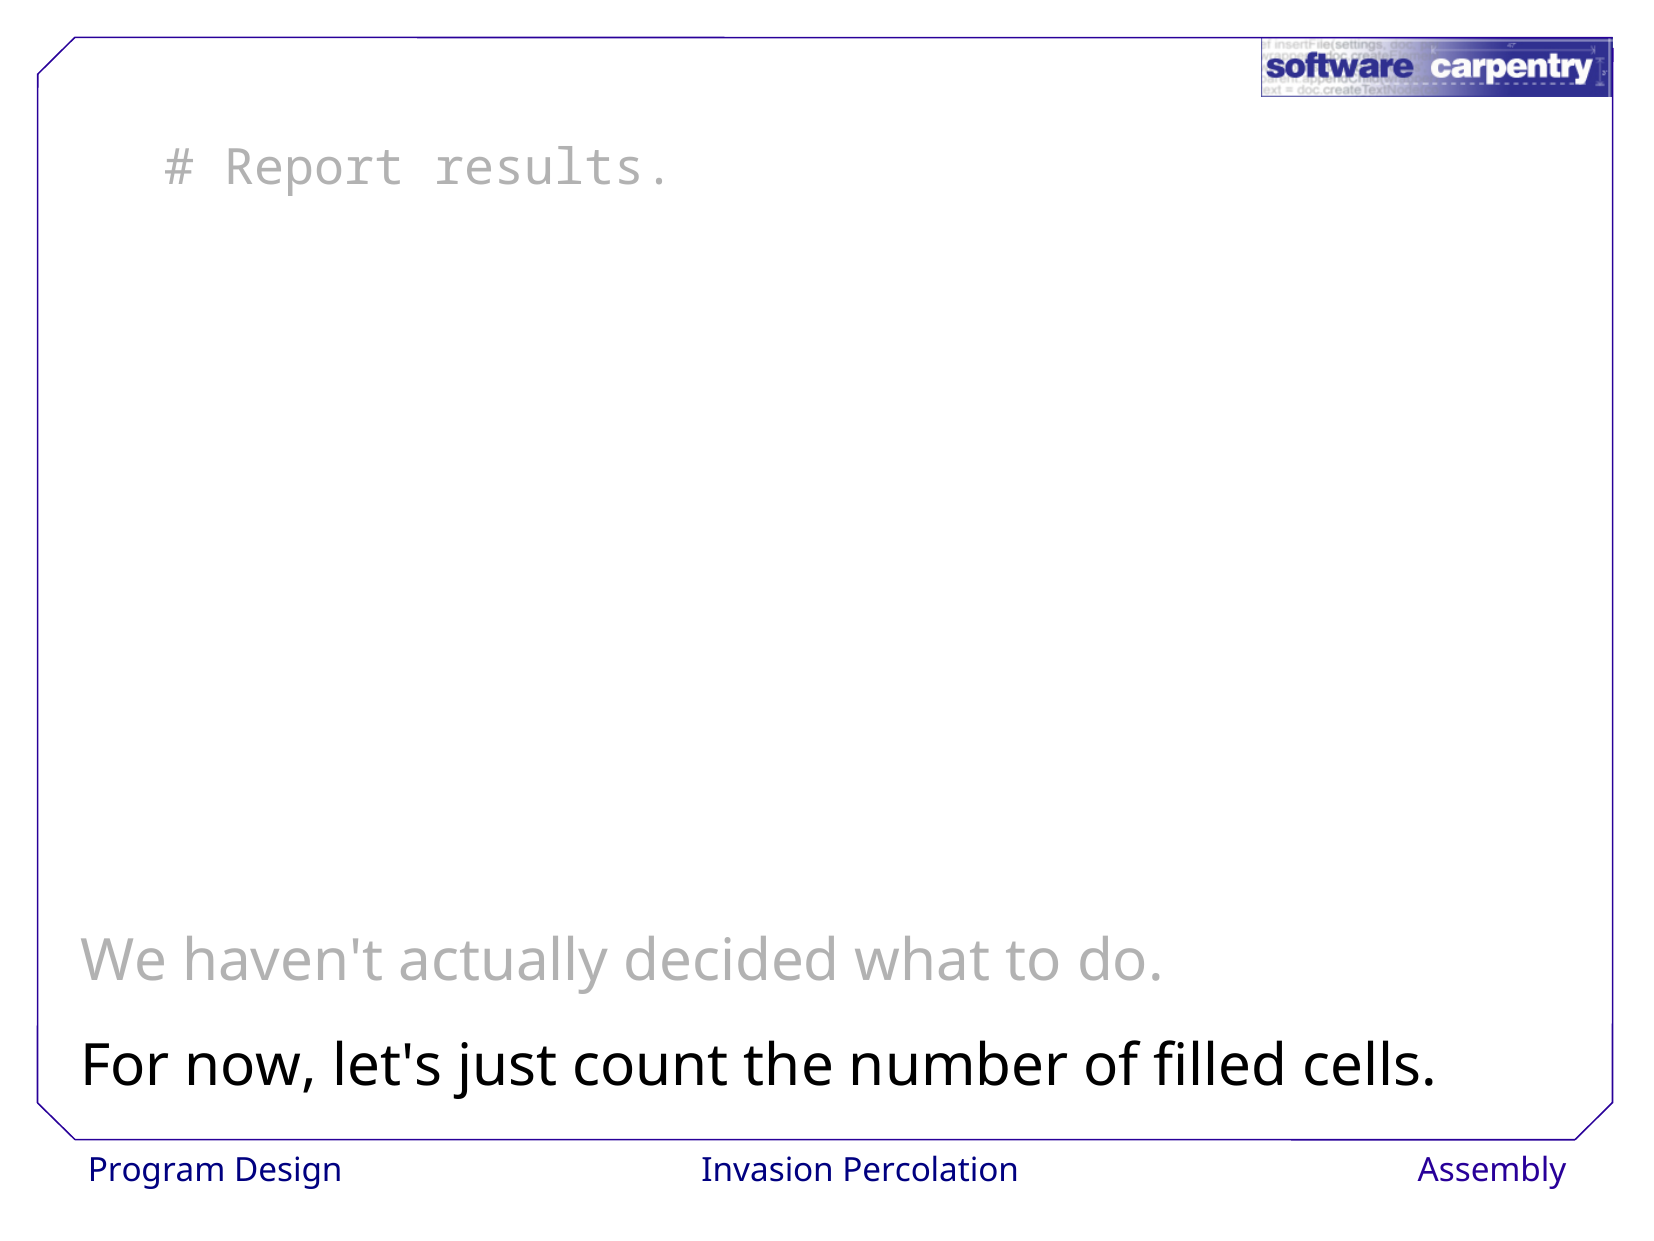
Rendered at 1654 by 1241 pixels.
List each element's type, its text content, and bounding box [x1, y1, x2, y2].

text_box # Report results. [89, 112, 1508, 879]
picture [1261, 39, 1613, 97]
text_box We haven't actually decided what to do. For now, let's just count the number of filled cells. [65, 879, 1602, 1106]
